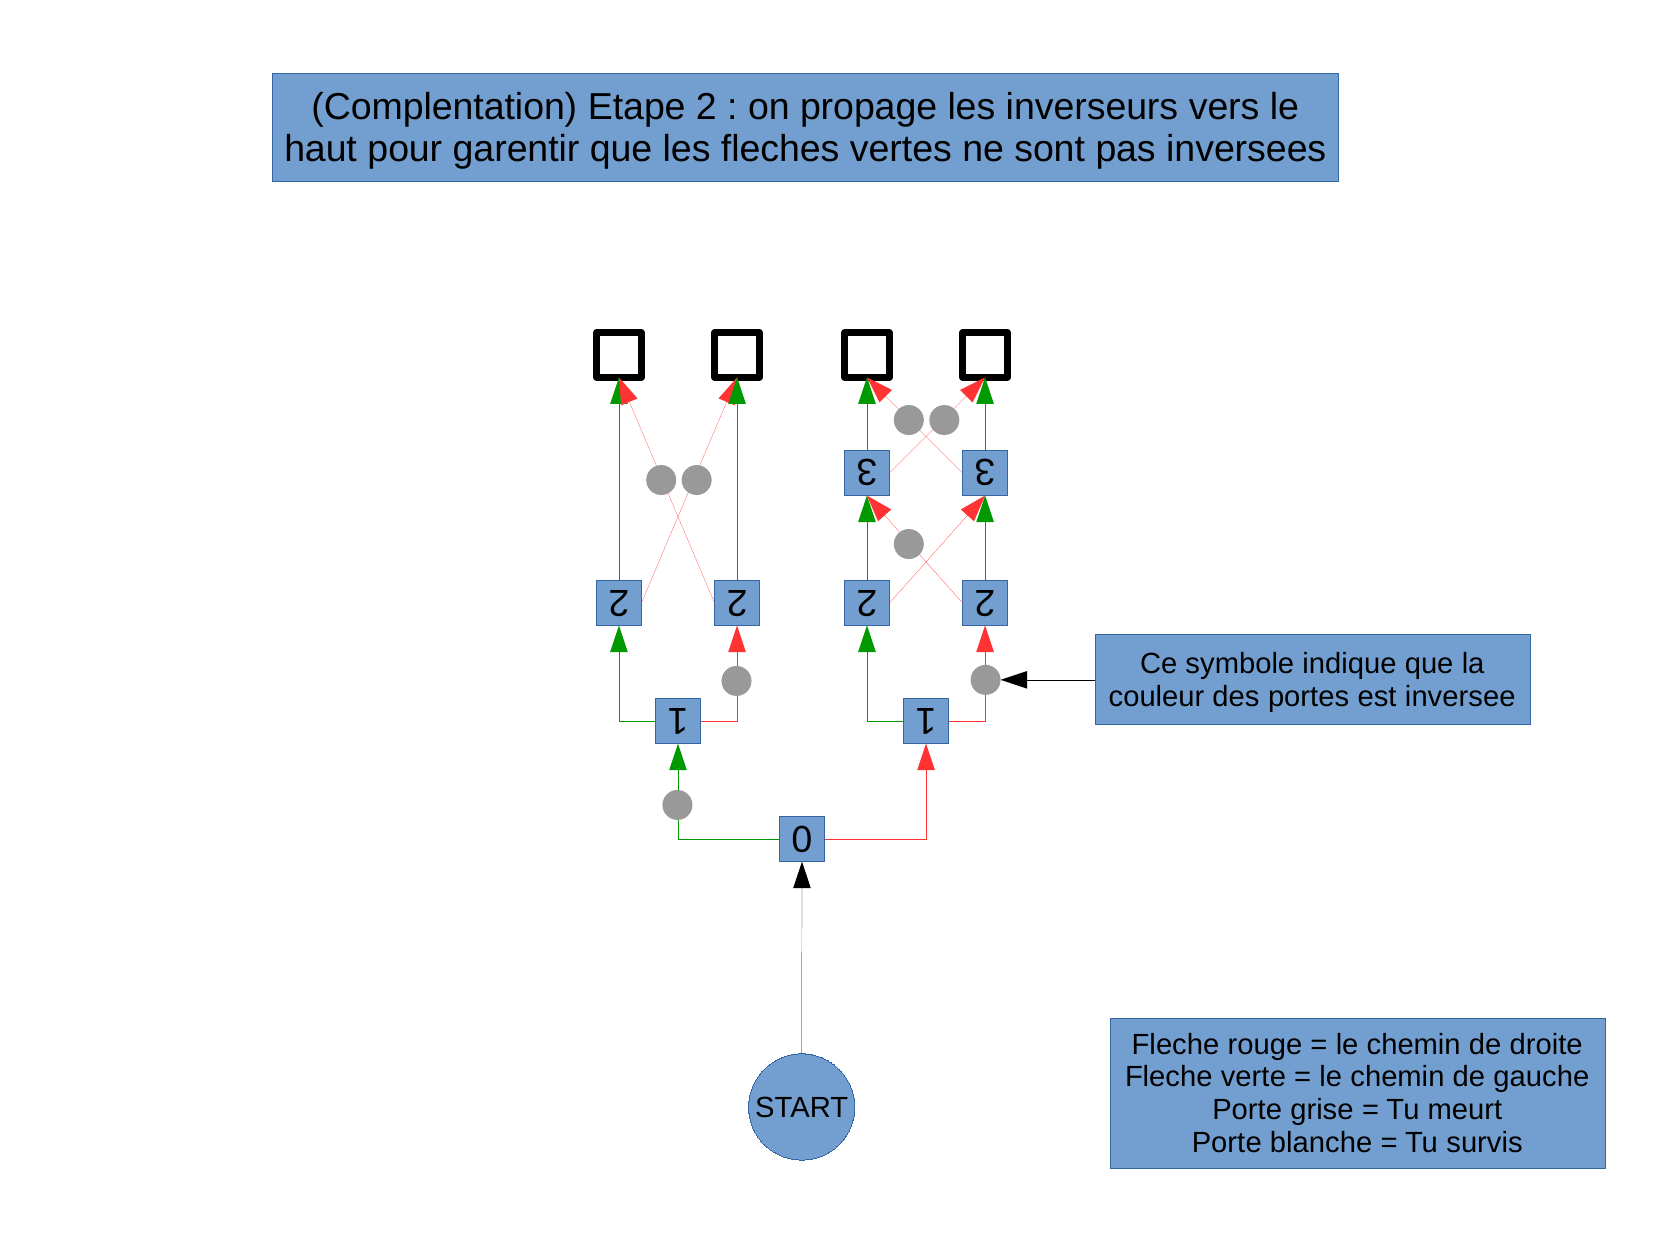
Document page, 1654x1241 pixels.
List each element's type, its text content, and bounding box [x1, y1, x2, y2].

text_box 2 [596, 580, 642, 626]
text_box [596, 332, 642, 378]
text_box 2 [714, 580, 760, 626]
text_box 3 [844, 450, 890, 496]
text_box [844, 332, 890, 378]
text_box 1 [903, 698, 949, 744]
text_box Ce symbole indique que la couleur des portes est inversee [1095, 634, 1531, 725]
text_box [929, 405, 960, 436]
text_box [662, 789, 693, 820]
text_box [721, 665, 752, 696]
text_box [970, 664, 1001, 695]
text_box 3 [962, 450, 1008, 496]
text_box 0 [779, 816, 825, 862]
text_box [681, 465, 712, 496]
text_box [893, 405, 924, 436]
text_box [714, 332, 760, 378]
text_box 2 [844, 580, 890, 626]
text_box START [748, 1053, 855, 1161]
text_box 2 [962, 580, 1008, 626]
text_box [962, 332, 1008, 378]
text_box (Complentation) Etape 2 : on propage les inverseurs vers le haut pour garentir que les fleches vertes ne sont pas inversees [272, 73, 1339, 182]
text_box [646, 465, 677, 496]
text_box Fleche rouge = le chemin de droite Fleche verte = le chemin de gauche Porte grise = Tu meurt Porte blanche = Tu survis [1110, 1018, 1606, 1169]
text_box 1 [655, 698, 701, 744]
text_box [893, 529, 924, 560]
